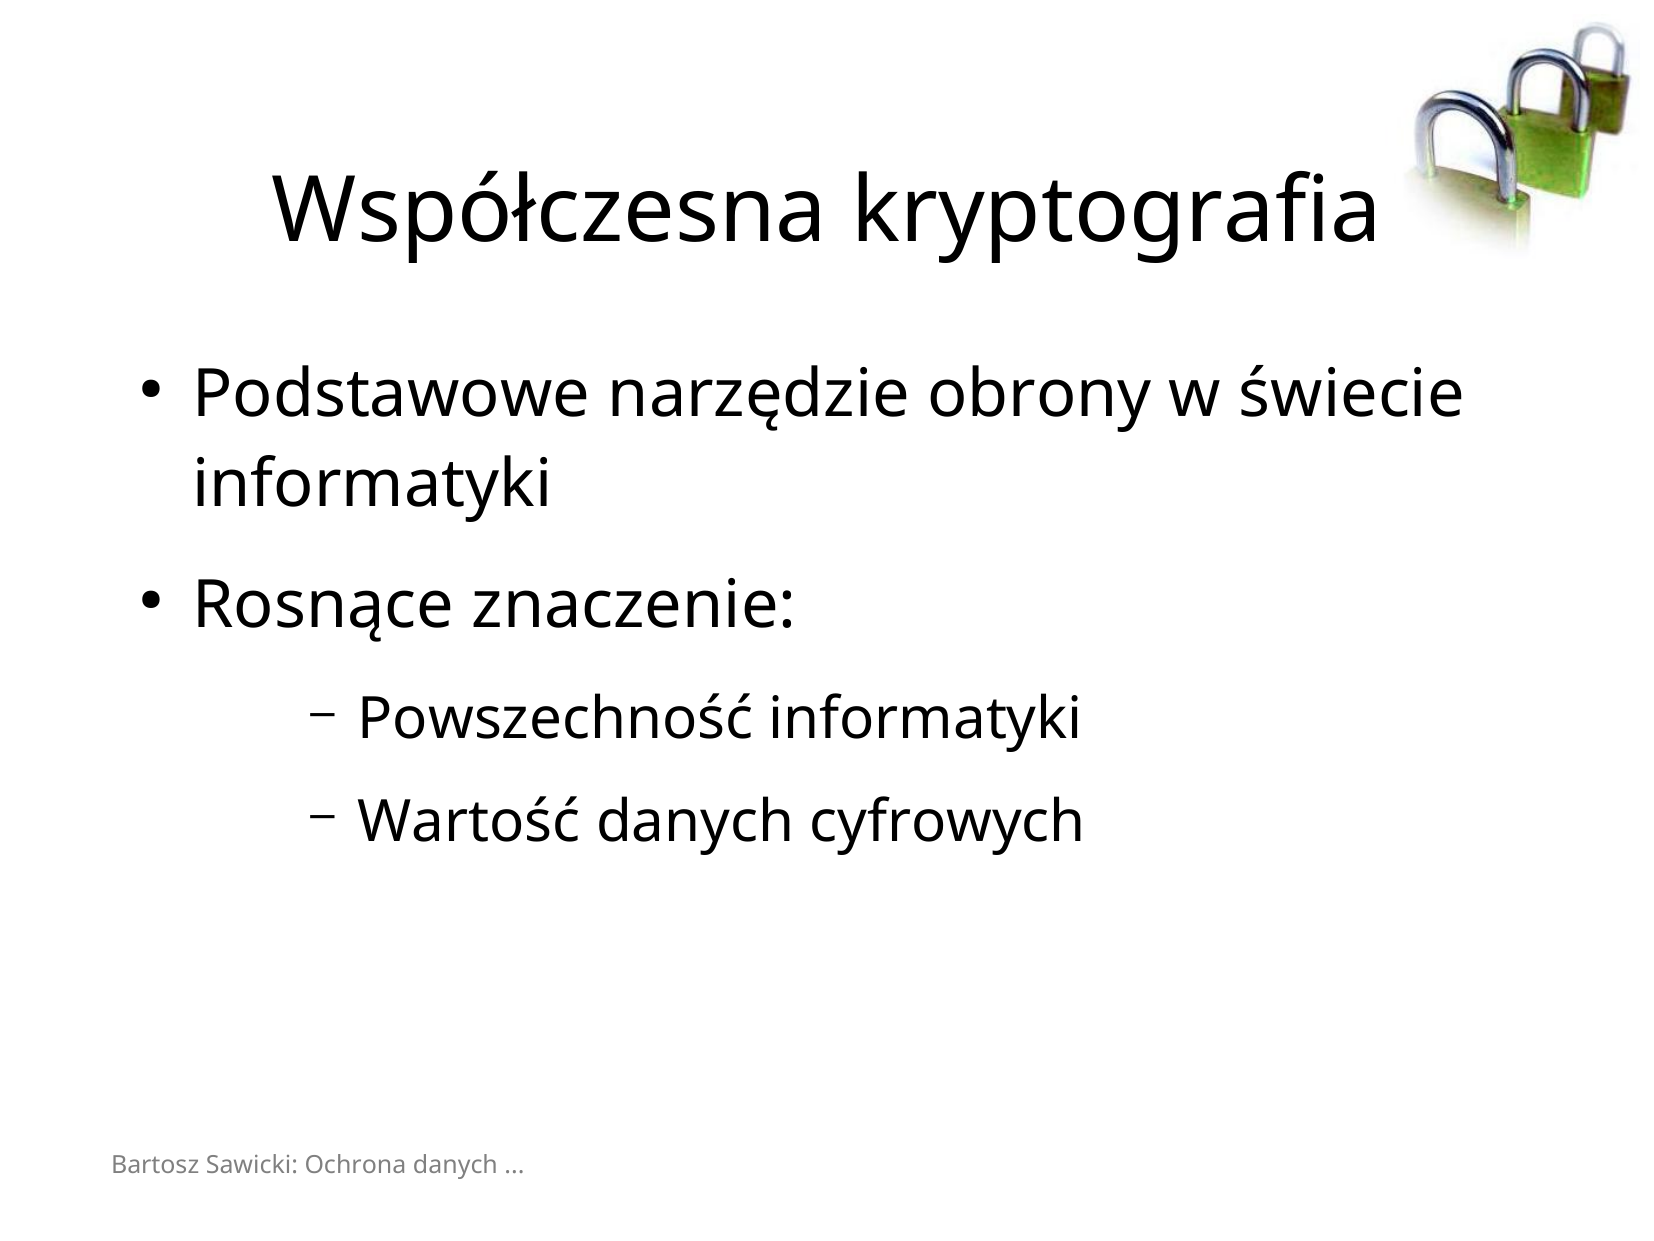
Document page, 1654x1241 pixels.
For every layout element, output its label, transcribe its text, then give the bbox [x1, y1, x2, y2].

list Podstawowe narzędzie obrony w świecie informatyki Rosnące znaczenie: Powszechność informatyki Wartość danych cyfrowych [121, 344, 1534, 1127]
picture [1385, 14, 1640, 266]
title Współczesna kryptografia [121, 102, 1534, 311]
